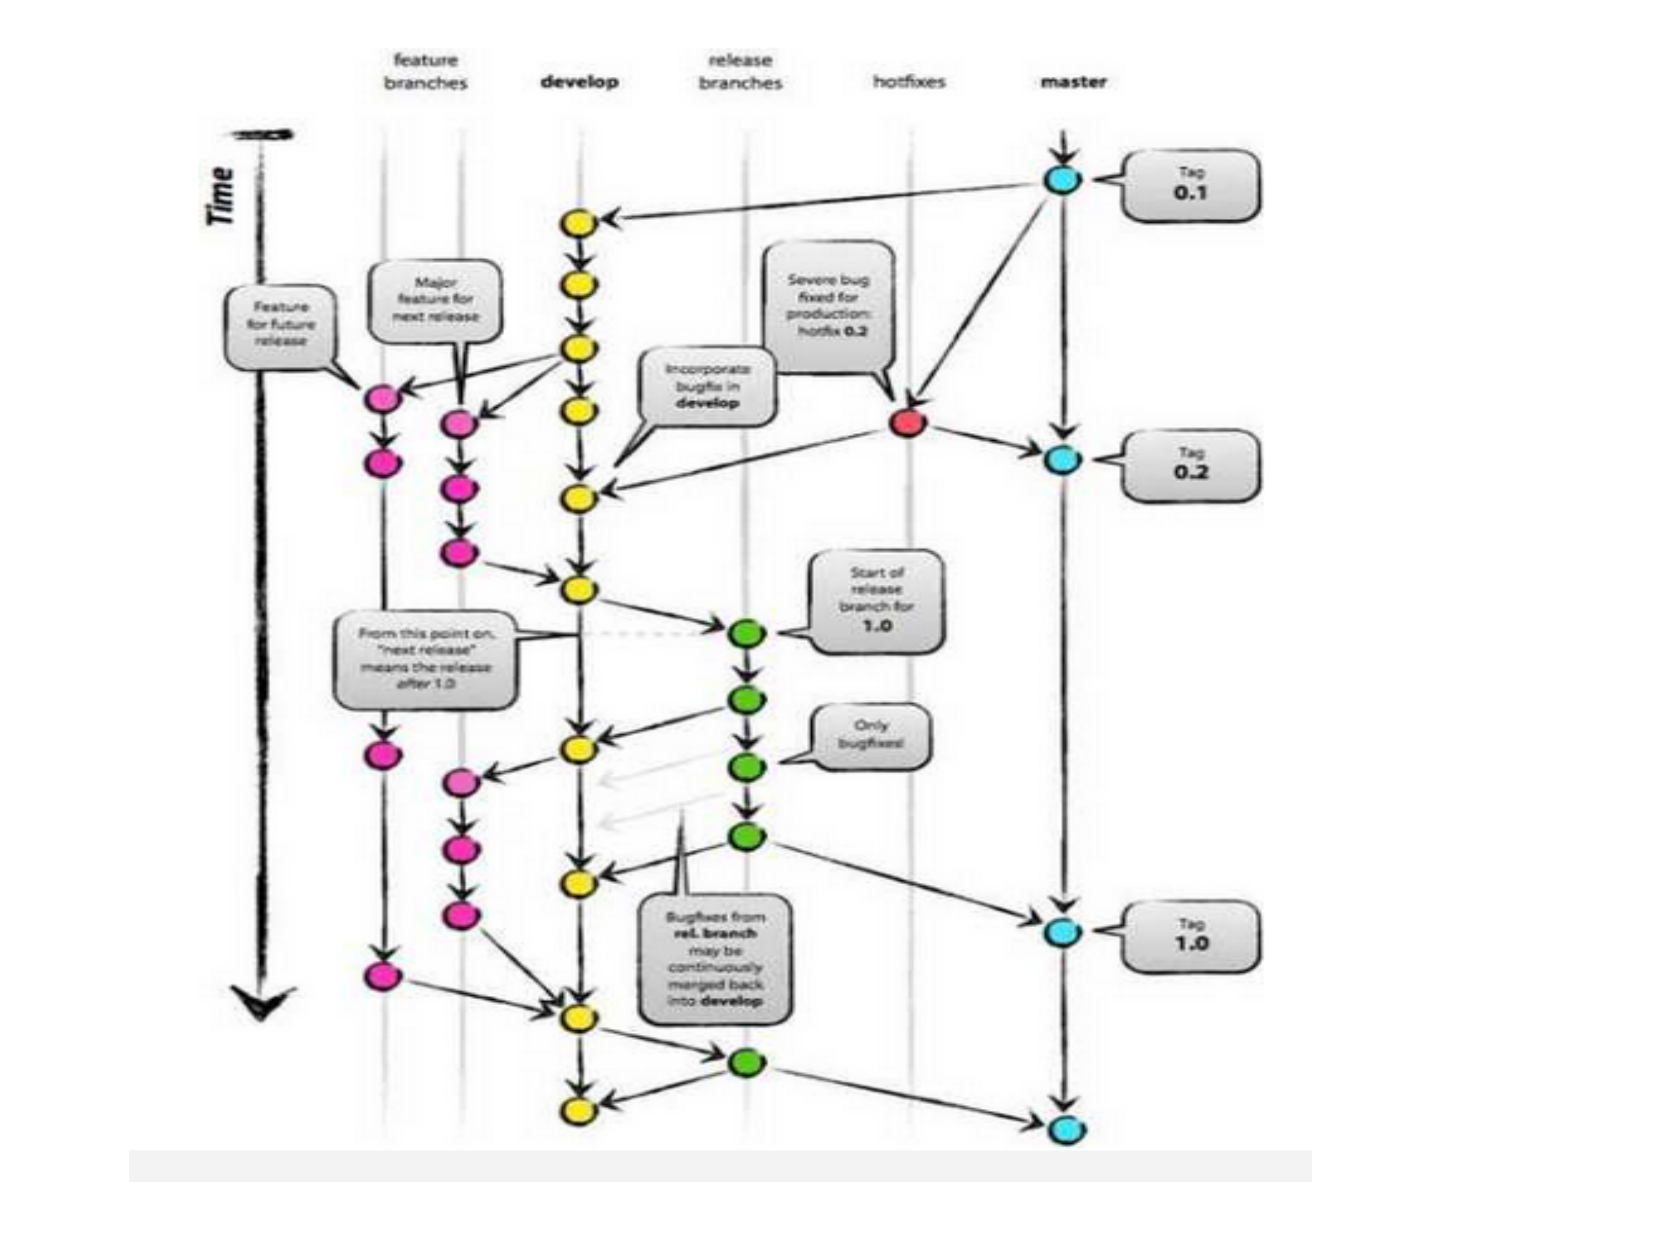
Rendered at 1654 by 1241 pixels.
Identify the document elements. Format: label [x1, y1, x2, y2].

picture [129, 35, 1312, 1182]
